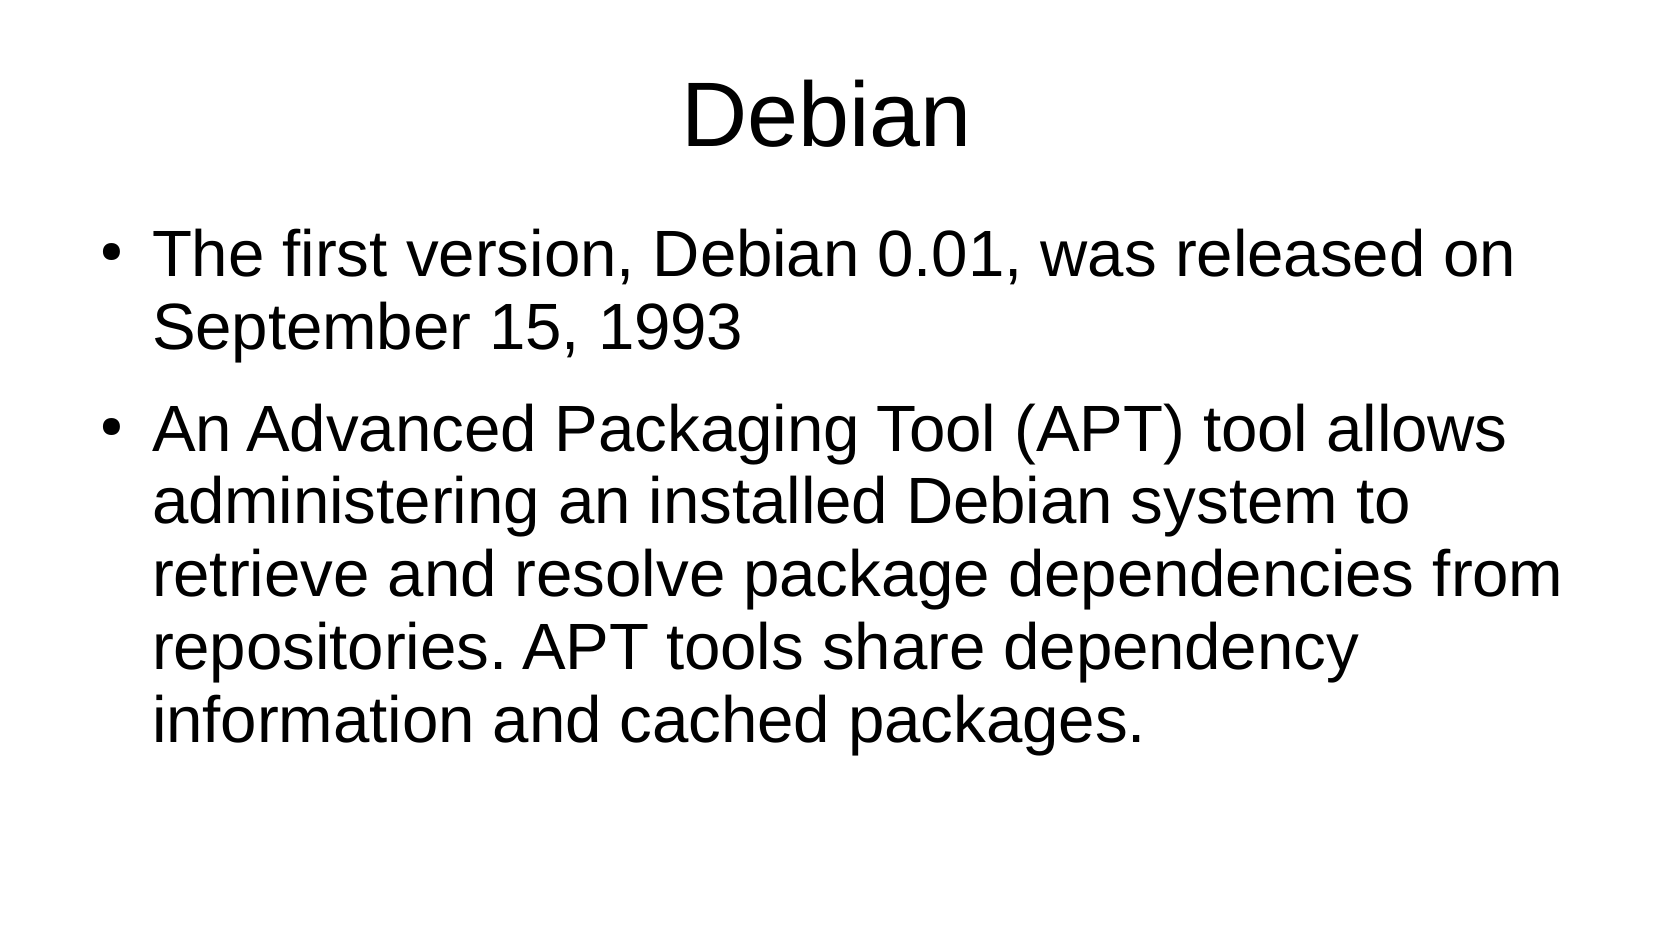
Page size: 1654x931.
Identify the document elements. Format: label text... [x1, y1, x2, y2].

title Debian [82, 37, 1571, 193]
list The first version, Debian 0.01, was released on September 15, 1993 An Advanced Packaging Tool (APT) tool allows administering an installed Debian system to retrieve and resolve package dependencies from repositories. APT tools share dependency information and cached packages. [82, 217, 1571, 758]
